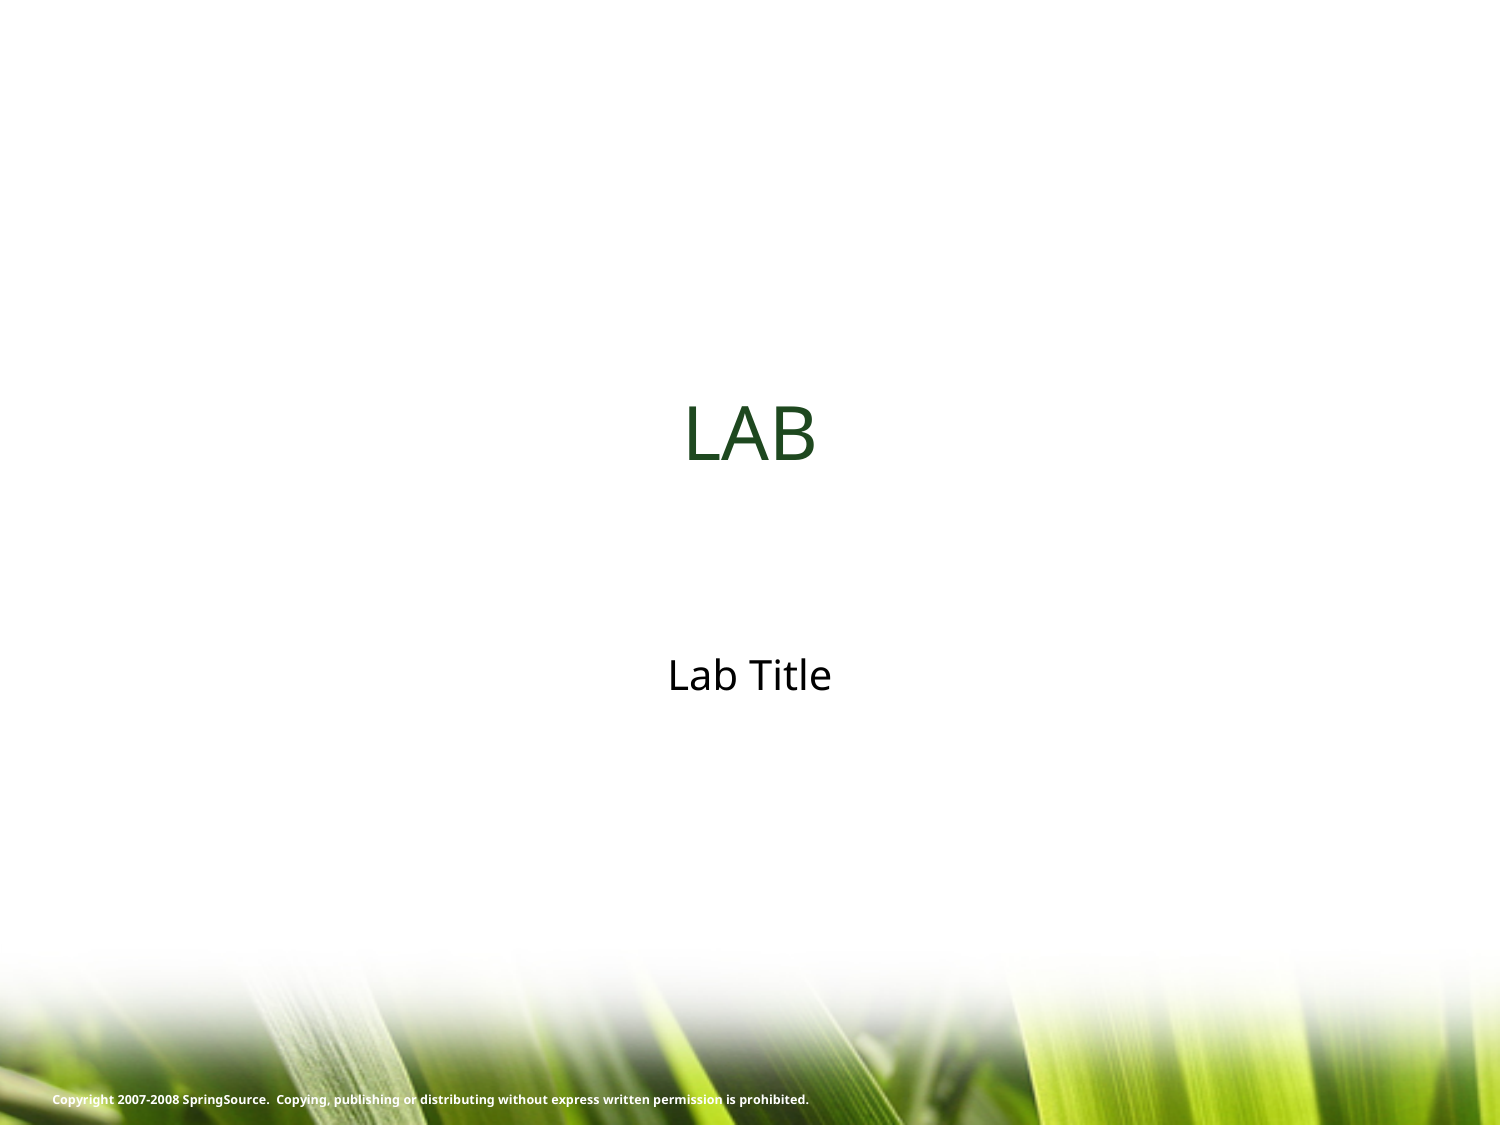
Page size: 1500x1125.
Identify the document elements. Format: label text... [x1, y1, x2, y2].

subtitle Lab Title [225, 637, 1276, 926]
picture [0, 944, 1500, 1125]
title LAB [112, 337, 1388, 526]
